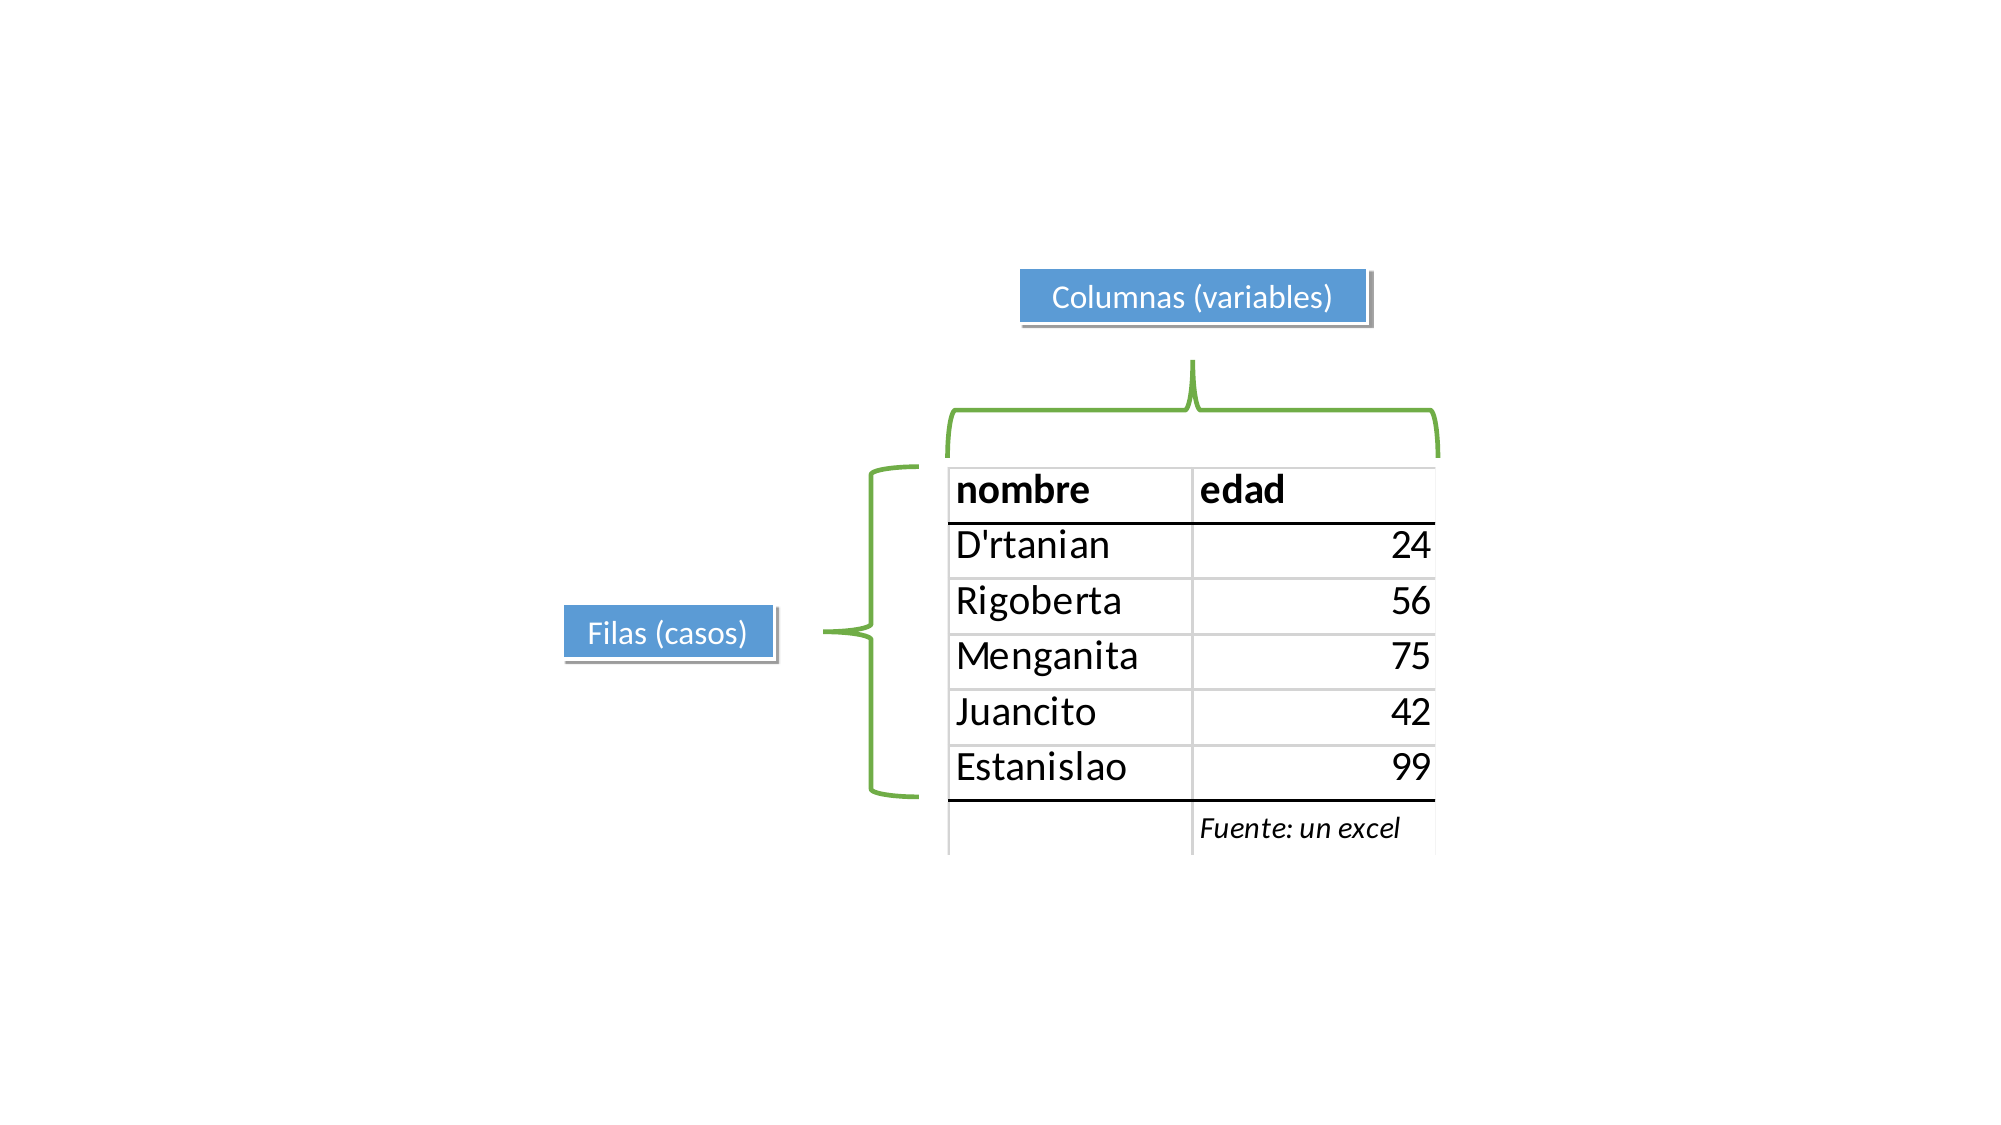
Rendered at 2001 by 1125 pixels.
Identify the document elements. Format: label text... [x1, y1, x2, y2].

text_box Columnas (variables) [1018, 267, 1368, 324]
picture [947, 466, 1439, 858]
text_box Filas (casos) [561, 603, 775, 659]
